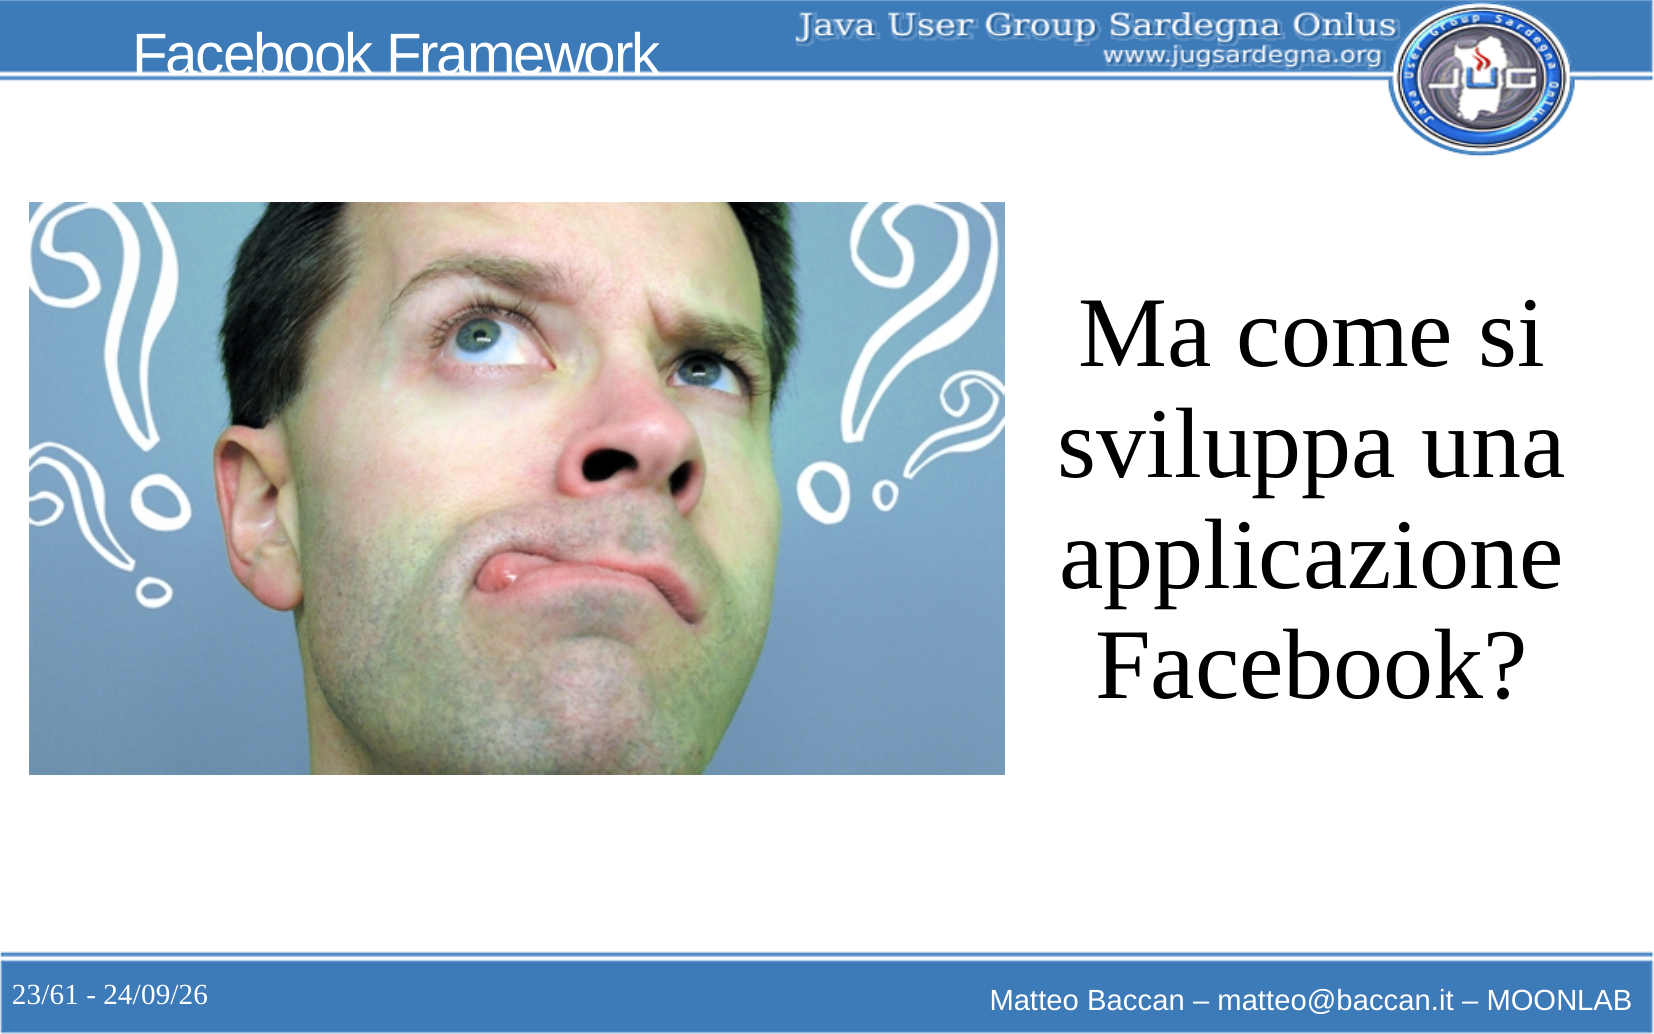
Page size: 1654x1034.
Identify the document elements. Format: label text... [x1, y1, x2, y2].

text_box Ma come si sviluppa una applicazione Facebook? [1028, 270, 1596, 729]
title Facebook Framework [132, 5, 1609, 103]
picture [0, 0, 1654, 1034]
